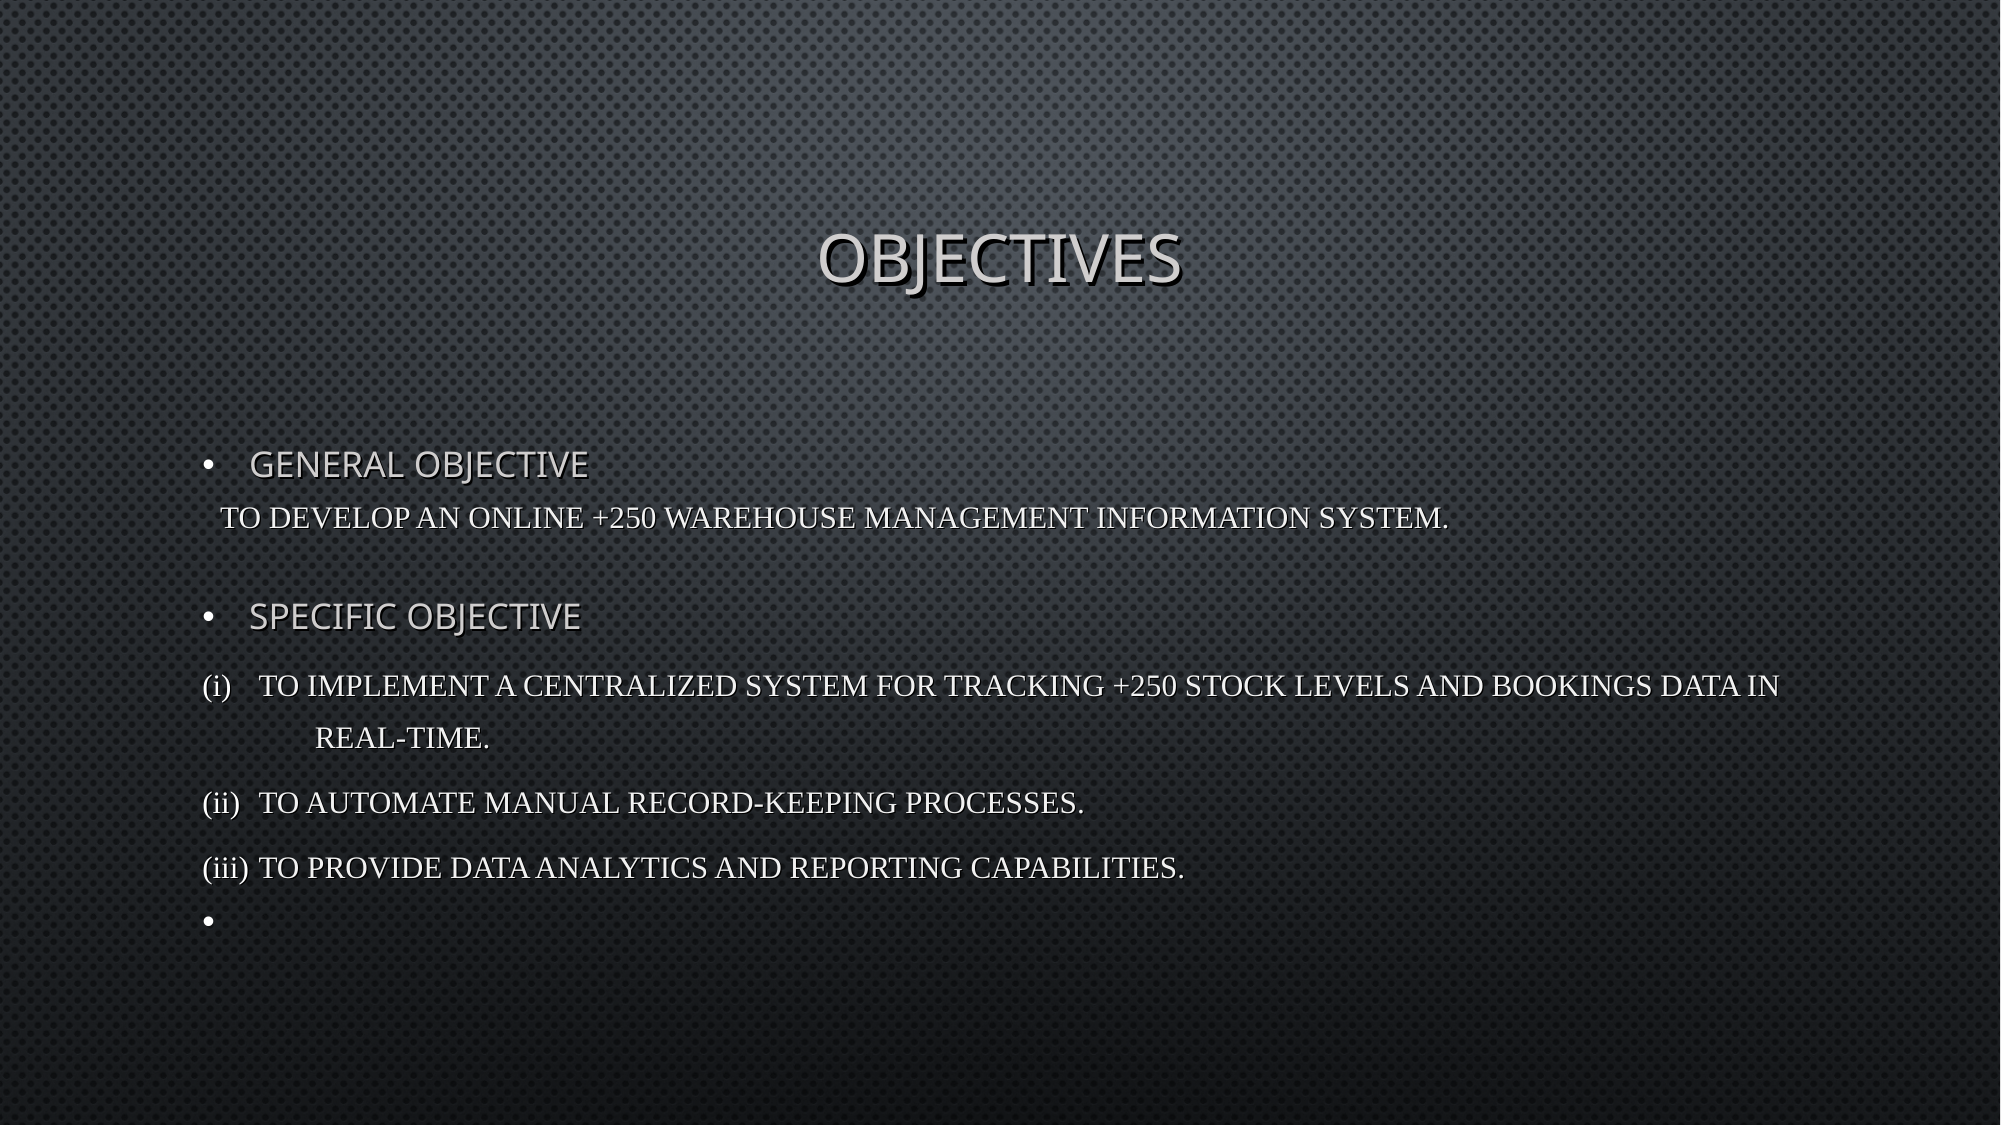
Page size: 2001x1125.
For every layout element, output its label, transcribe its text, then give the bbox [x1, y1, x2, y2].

title objectives [187, 99, 1813, 413]
list General objective To develop an online +250 warehouse Management Information System. Specific objective To implement a centralized system for tracking +250 stock levels and bookings data in real-time. To automate manual record-keeping processes. To provide data analytics and reporting capabilities. [187, 437, 1813, 950]
